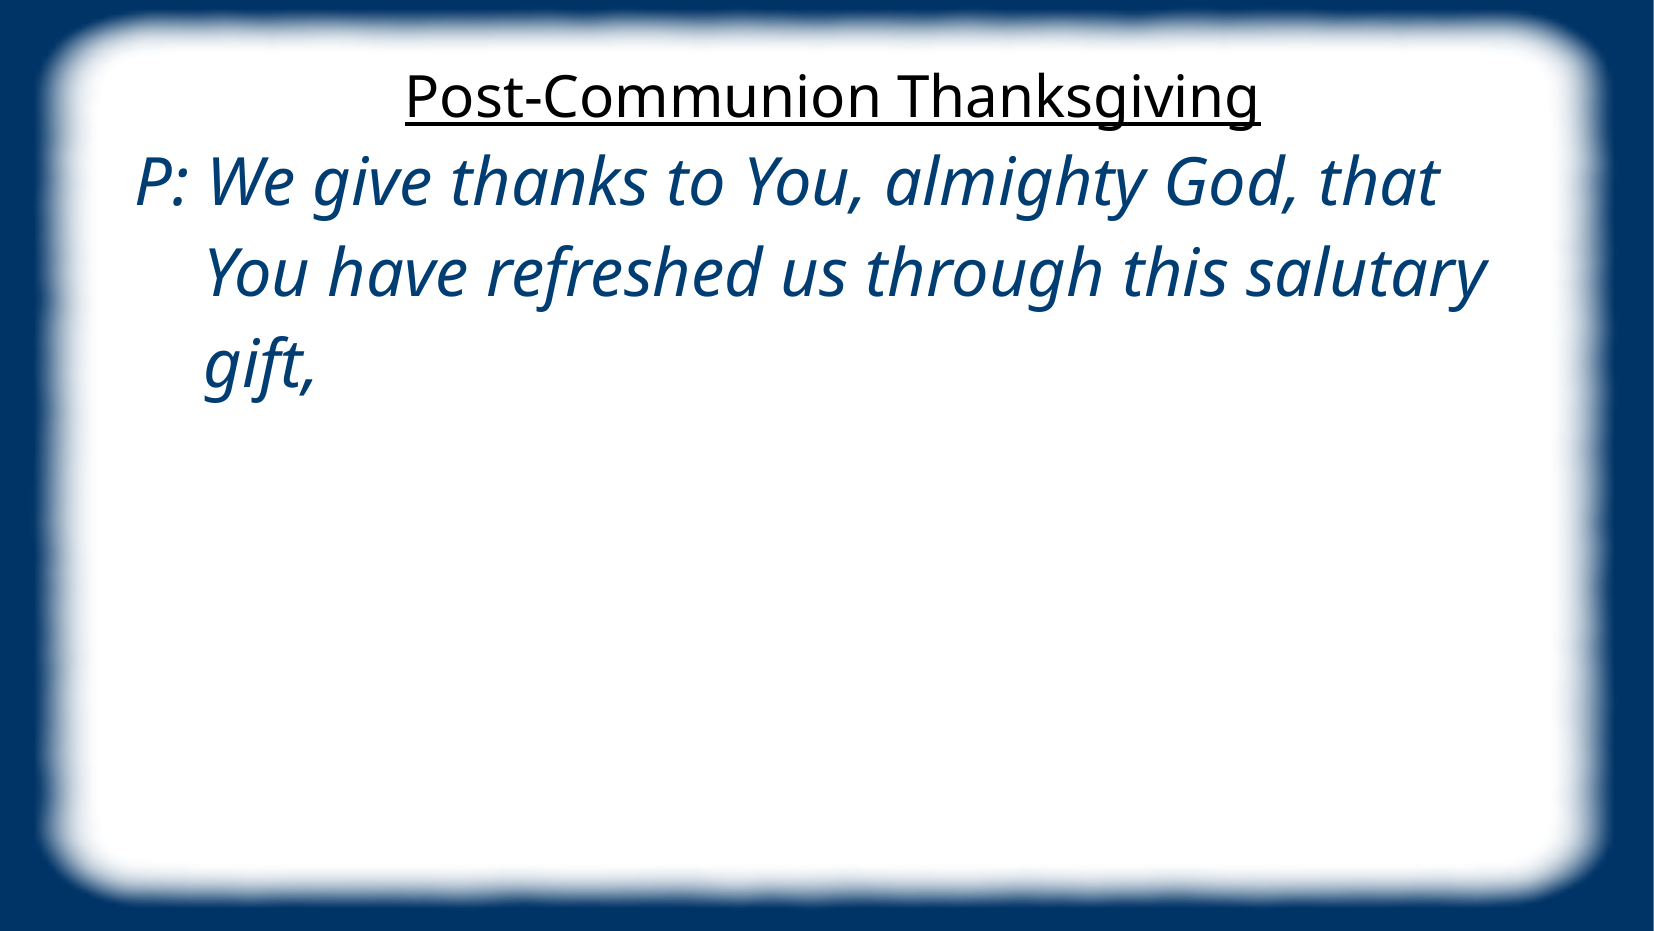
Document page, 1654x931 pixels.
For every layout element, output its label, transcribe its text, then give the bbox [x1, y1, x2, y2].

picture [0, 0, 1654, 931]
text_box Post-Communion Thanksgiving P: We give thanks to You, almighty God, that You have refreshed us through this salutary gift, [120, 47, 1546, 436]
